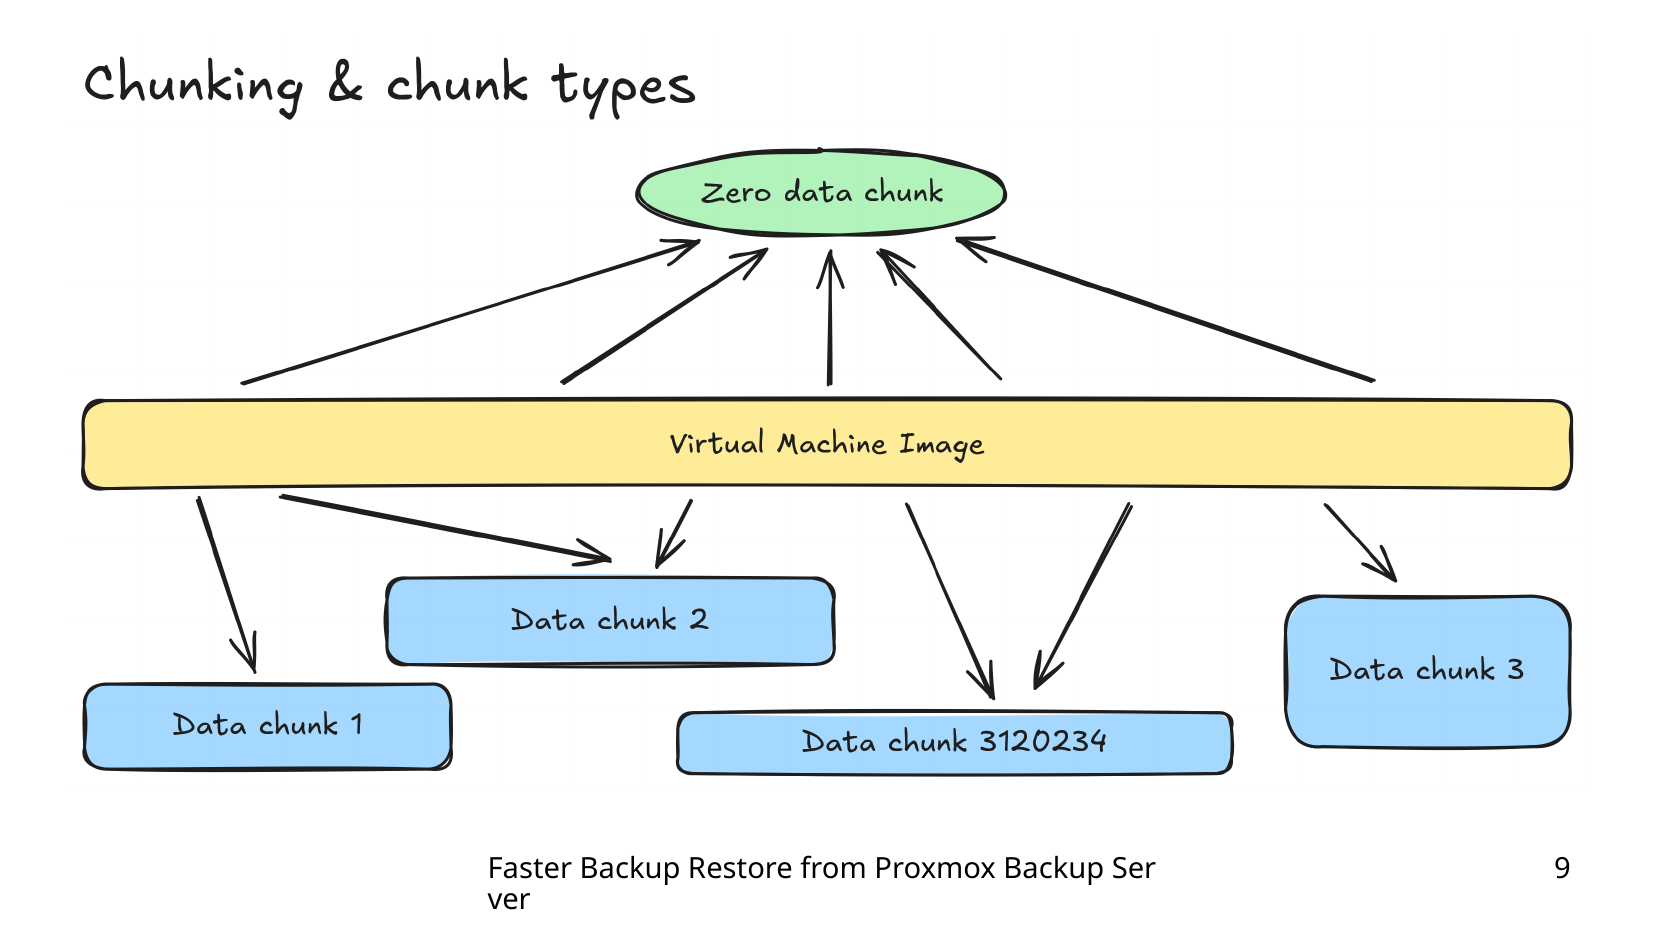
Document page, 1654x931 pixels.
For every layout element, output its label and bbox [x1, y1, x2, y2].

picture [68, 37, 1586, 788]
